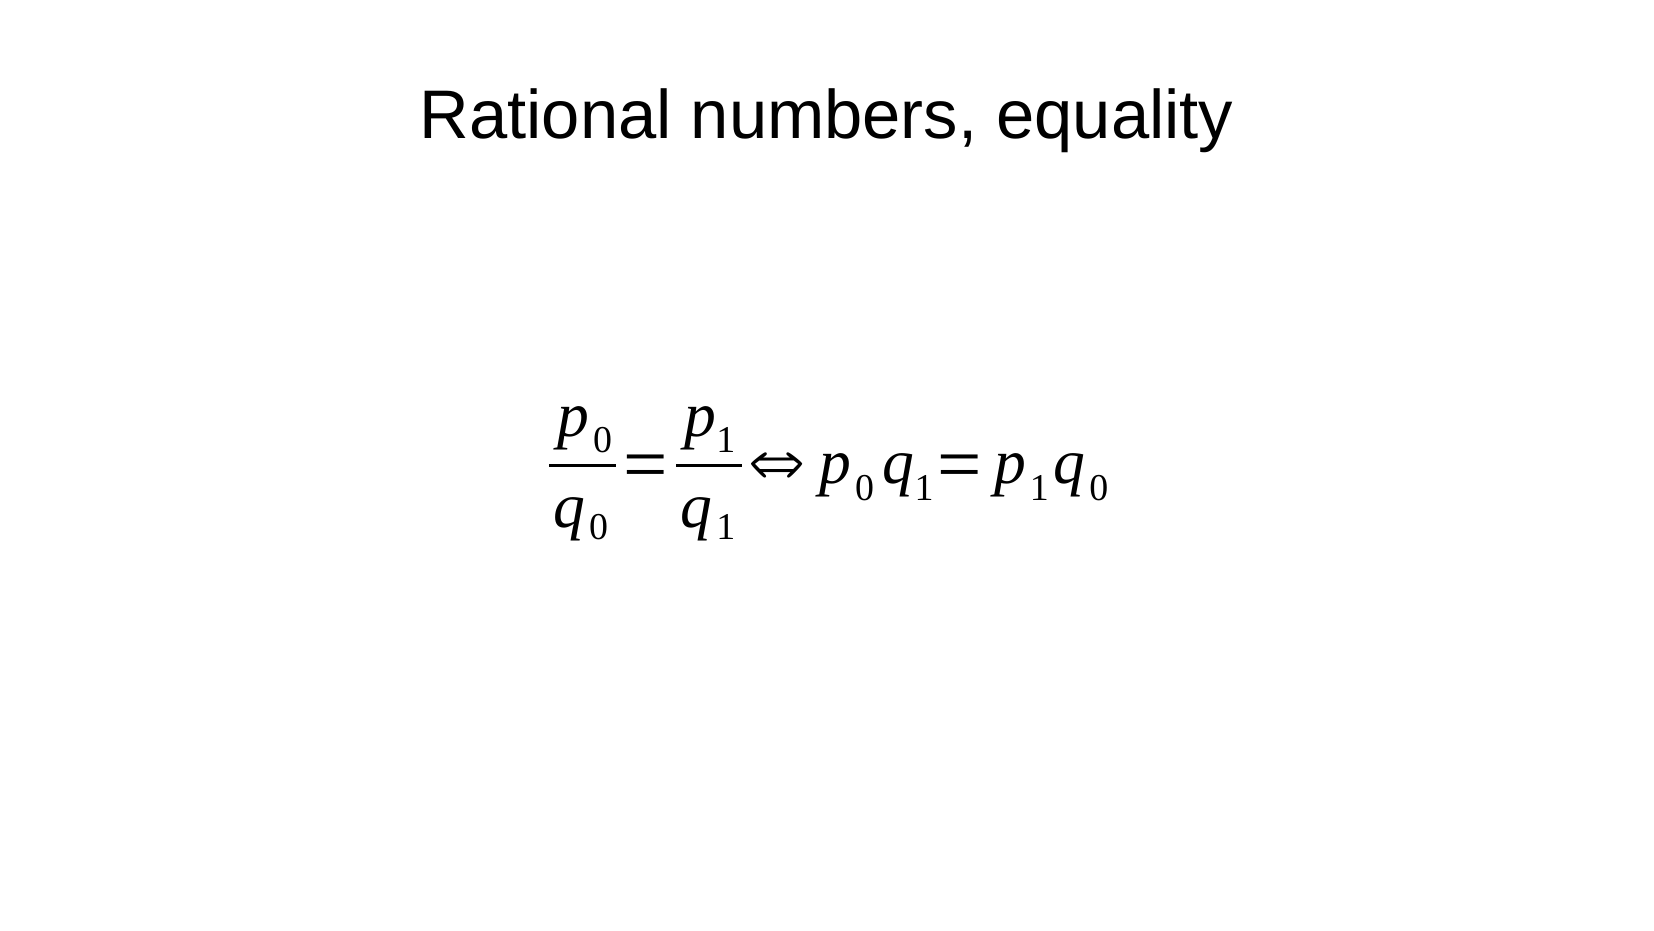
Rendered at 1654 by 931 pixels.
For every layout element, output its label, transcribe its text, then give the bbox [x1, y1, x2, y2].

title Rational numbers, equality [82, 37, 1571, 193]
chart [529, 380, 1124, 550]
